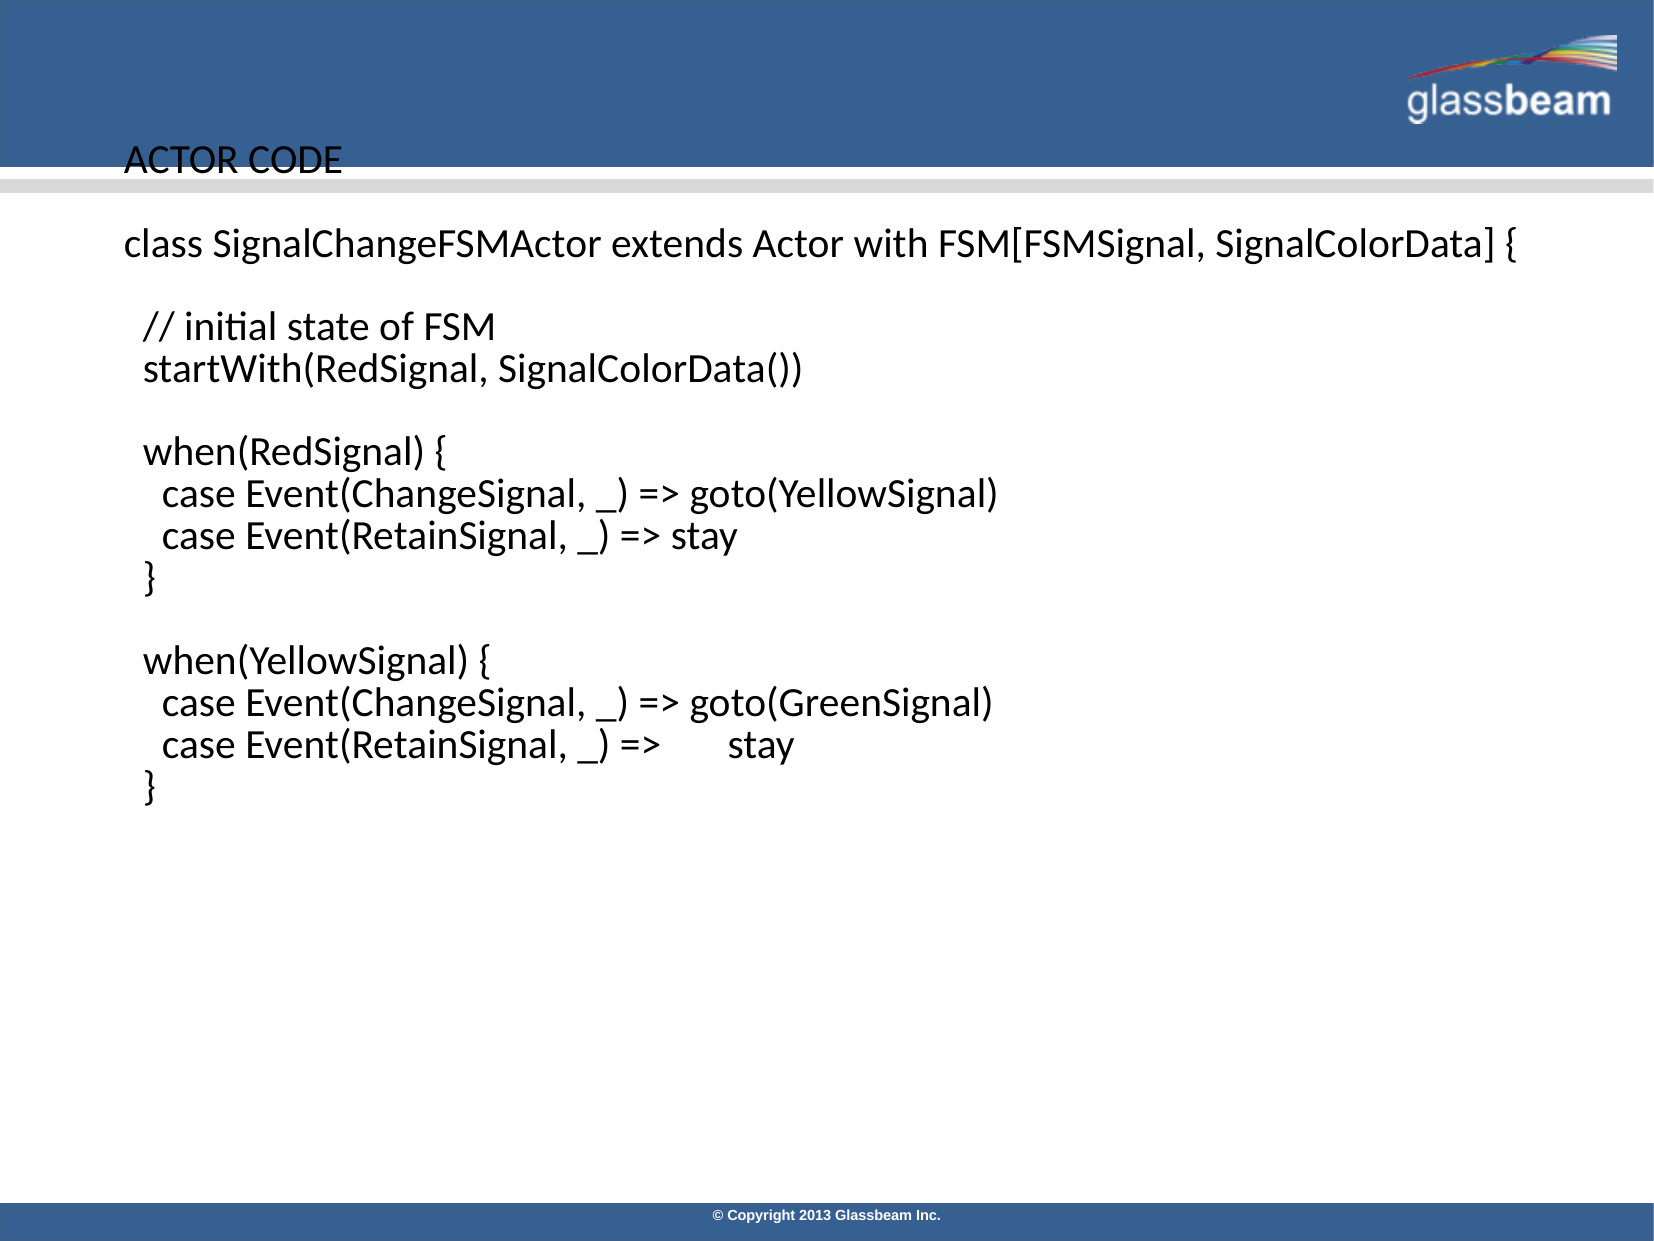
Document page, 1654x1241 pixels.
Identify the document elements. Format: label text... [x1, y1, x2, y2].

picture [1405, 35, 1617, 124]
title ACTOR CODE class SignalChangeFSMActor extends Actor with FSM[FSMSignal, SignalColorData] { // initial state of FSM startWith(RedSignal, SignalColorData()) when(RedSignal) { case Event(ChangeSignal, _) => goto(YellowSignal) case Event(RetainSignal, _) => stay } when(YellowSignal) { case Event(ChangeSignal, _) => goto(GreenSignal) case Event(RetainSignal, _) => stay } [124, 54, 1530, 982]
